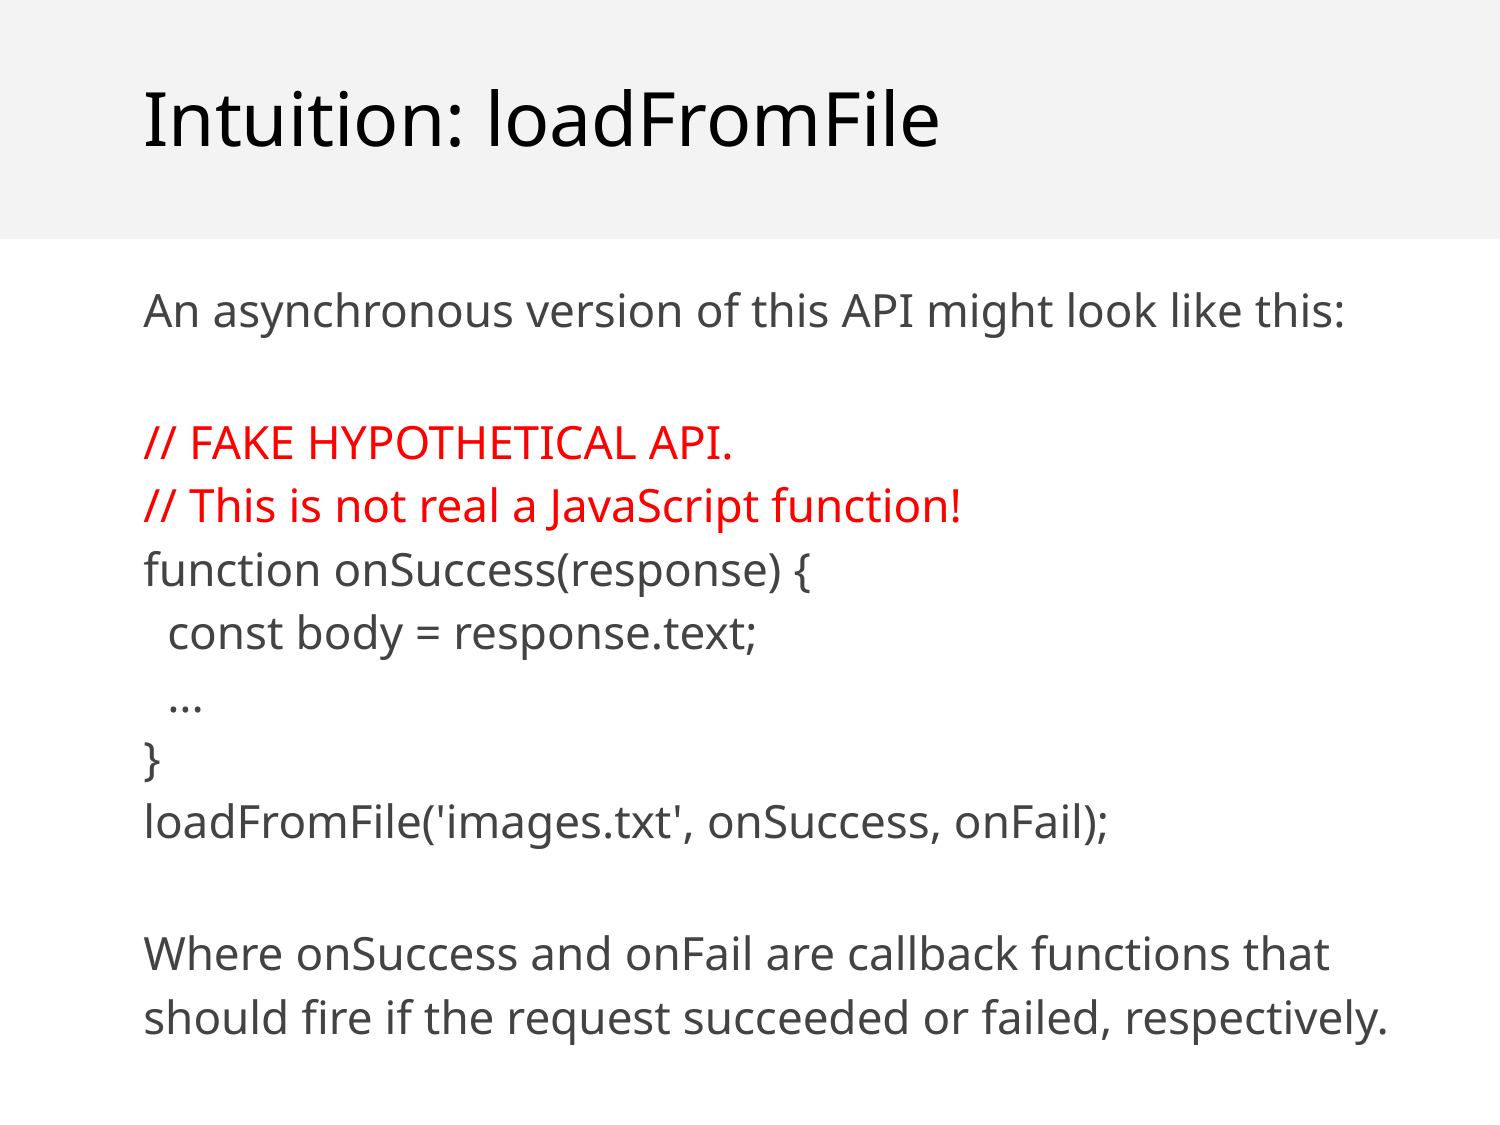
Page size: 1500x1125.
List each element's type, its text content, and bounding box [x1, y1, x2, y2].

title Intuition: loadFromFile [128, 56, 1372, 183]
list An asynchronous version of this API might look like this: // FAKE HYPOTHETICAL API. // This is not real a JavaScript function! function onSuccess(response) { const body = response.text; ... } loadFromFile('images.txt', onSuccess, onFail); Where onSuccess and onFail are callback functions that should fire if the request succeeded or failed, respectively. [128, 258, 1425, 1046]
